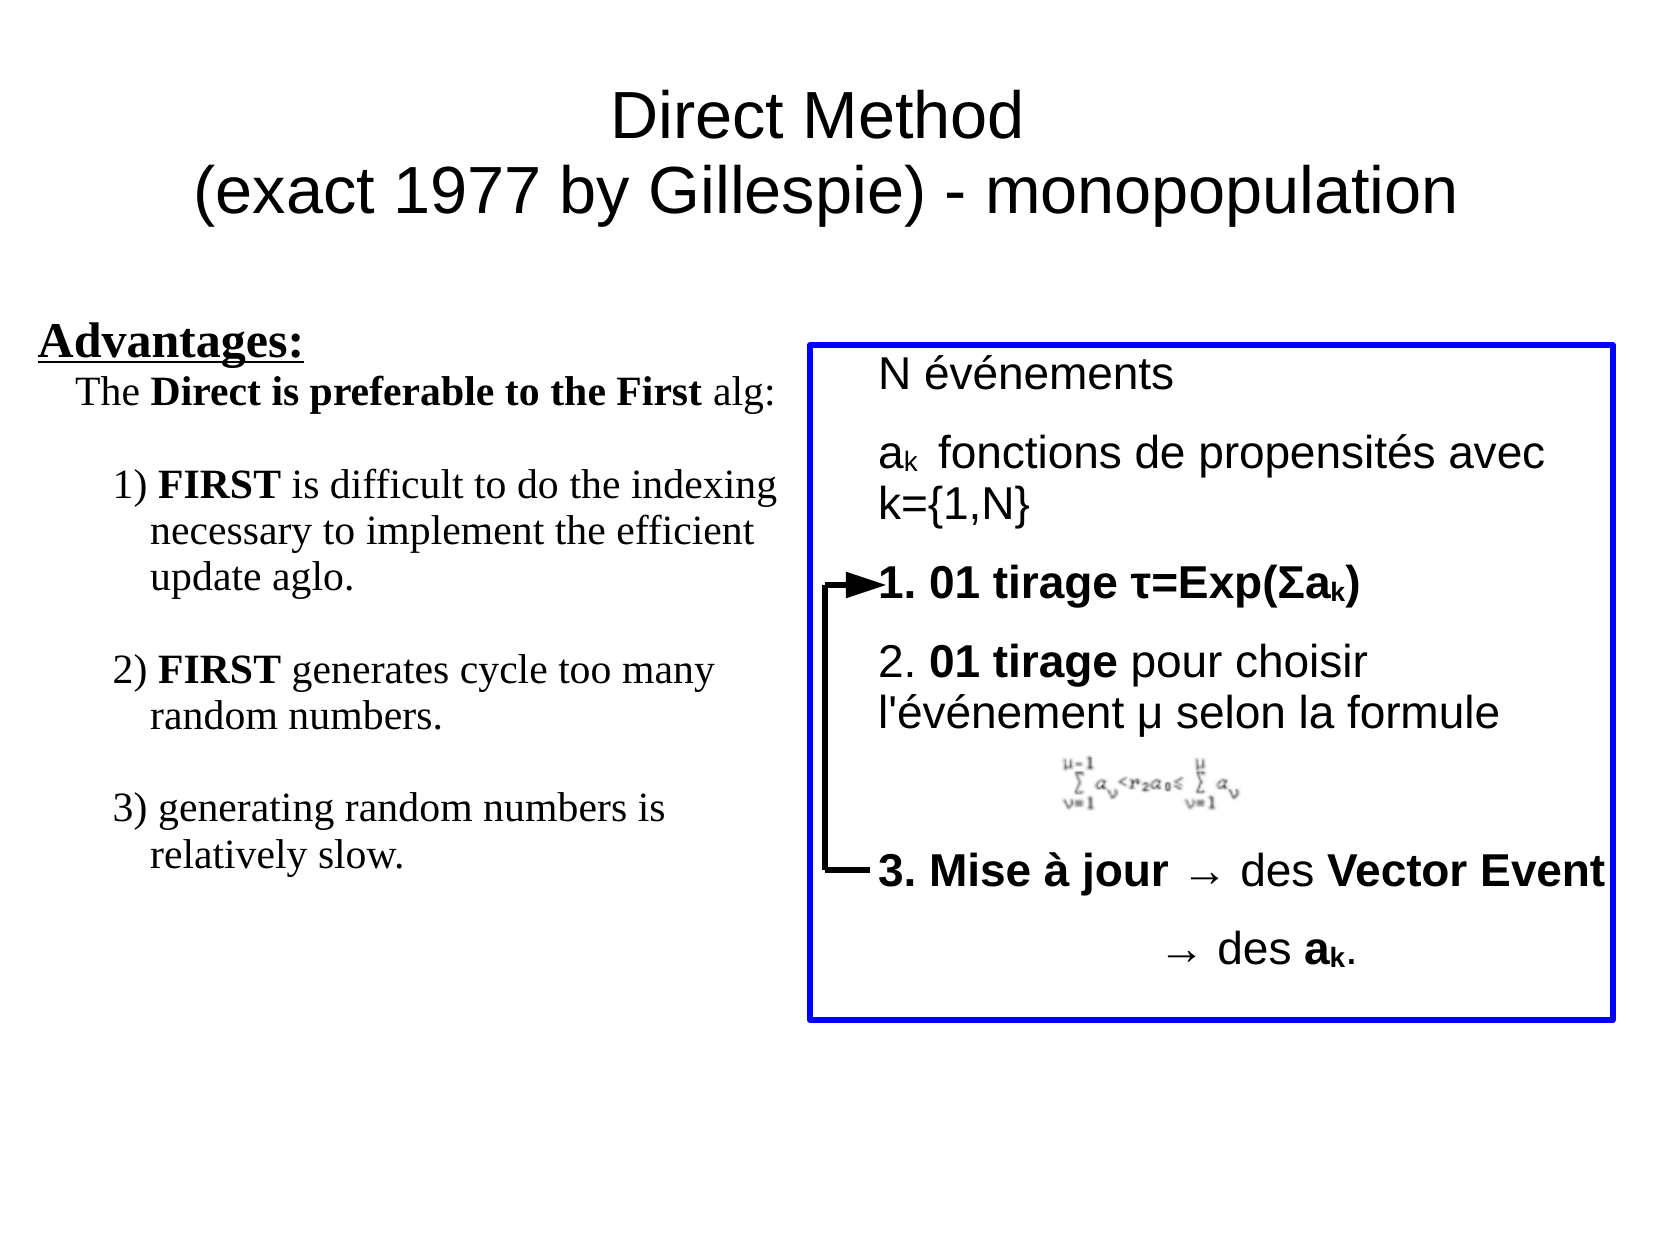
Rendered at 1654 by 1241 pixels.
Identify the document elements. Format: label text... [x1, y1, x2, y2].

picture [1050, 749, 1261, 826]
subtitle Advantages: The Direct is preferable to the First alg: 1) FIRST is difficult to do the indexing necessary to implement the efficient update aglo. 2) FIRST generates cycle too many random numbers. 3) generating random numbers is relatively slow. [37, 305, 826, 886]
list N événements ak fonctions de propensités avec k={1,N} 1. 01 tirage τ=Exp(Σak) 2. 01 tirage pour choisir l'événement μ selon la formule 3. Mise à jour → des Vector Event → des ak. [810, 345, 1613, 1021]
title Direct Method (exact 1977 by Gillespie) - monopopulation [82, 49, 1571, 257]
